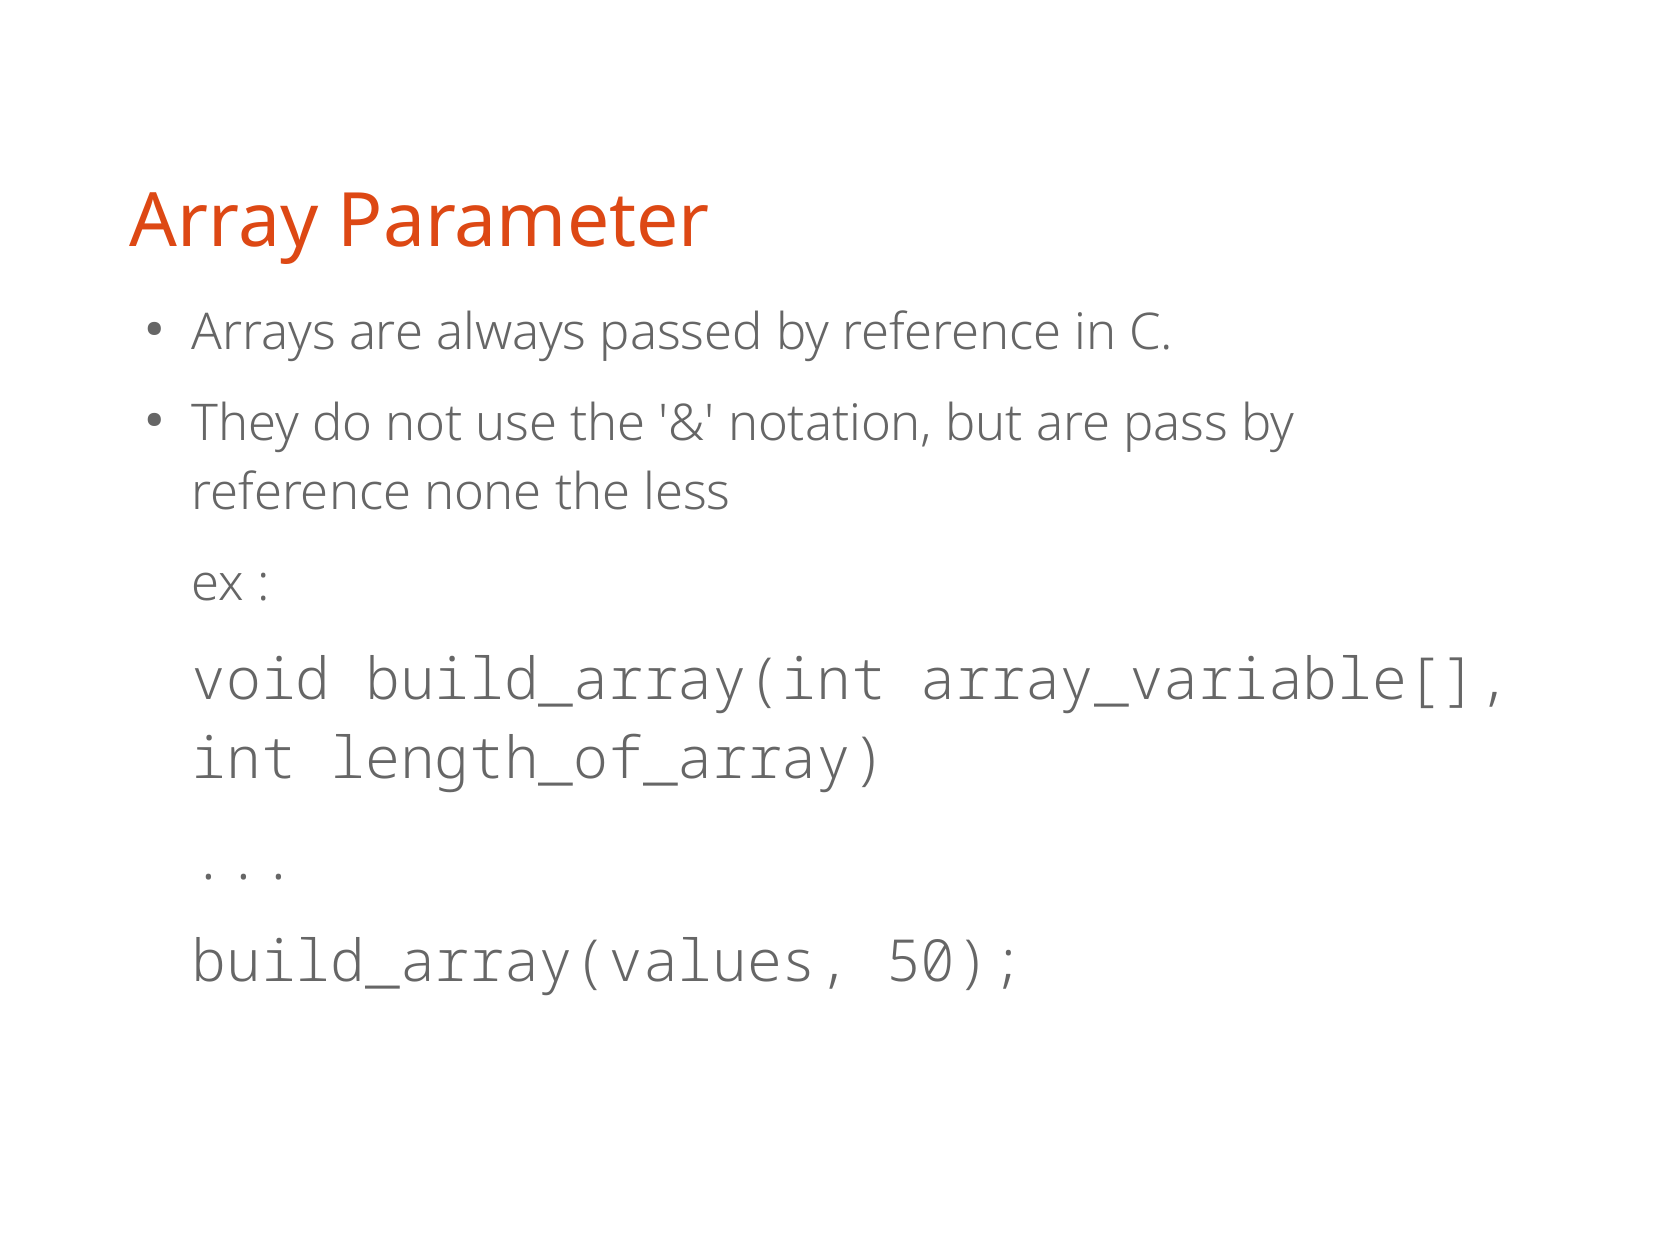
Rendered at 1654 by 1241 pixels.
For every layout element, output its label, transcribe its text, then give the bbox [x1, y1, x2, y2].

list Arrays are always passed by reference in C. They do not use the '&' notation, but are pass by reference none the less ex : void build_array(int array_variable[], int length_of_array) ... build_array(values, 50); [129, 295, 1518, 1010]
title Array Parameter [129, 153, 1518, 281]
